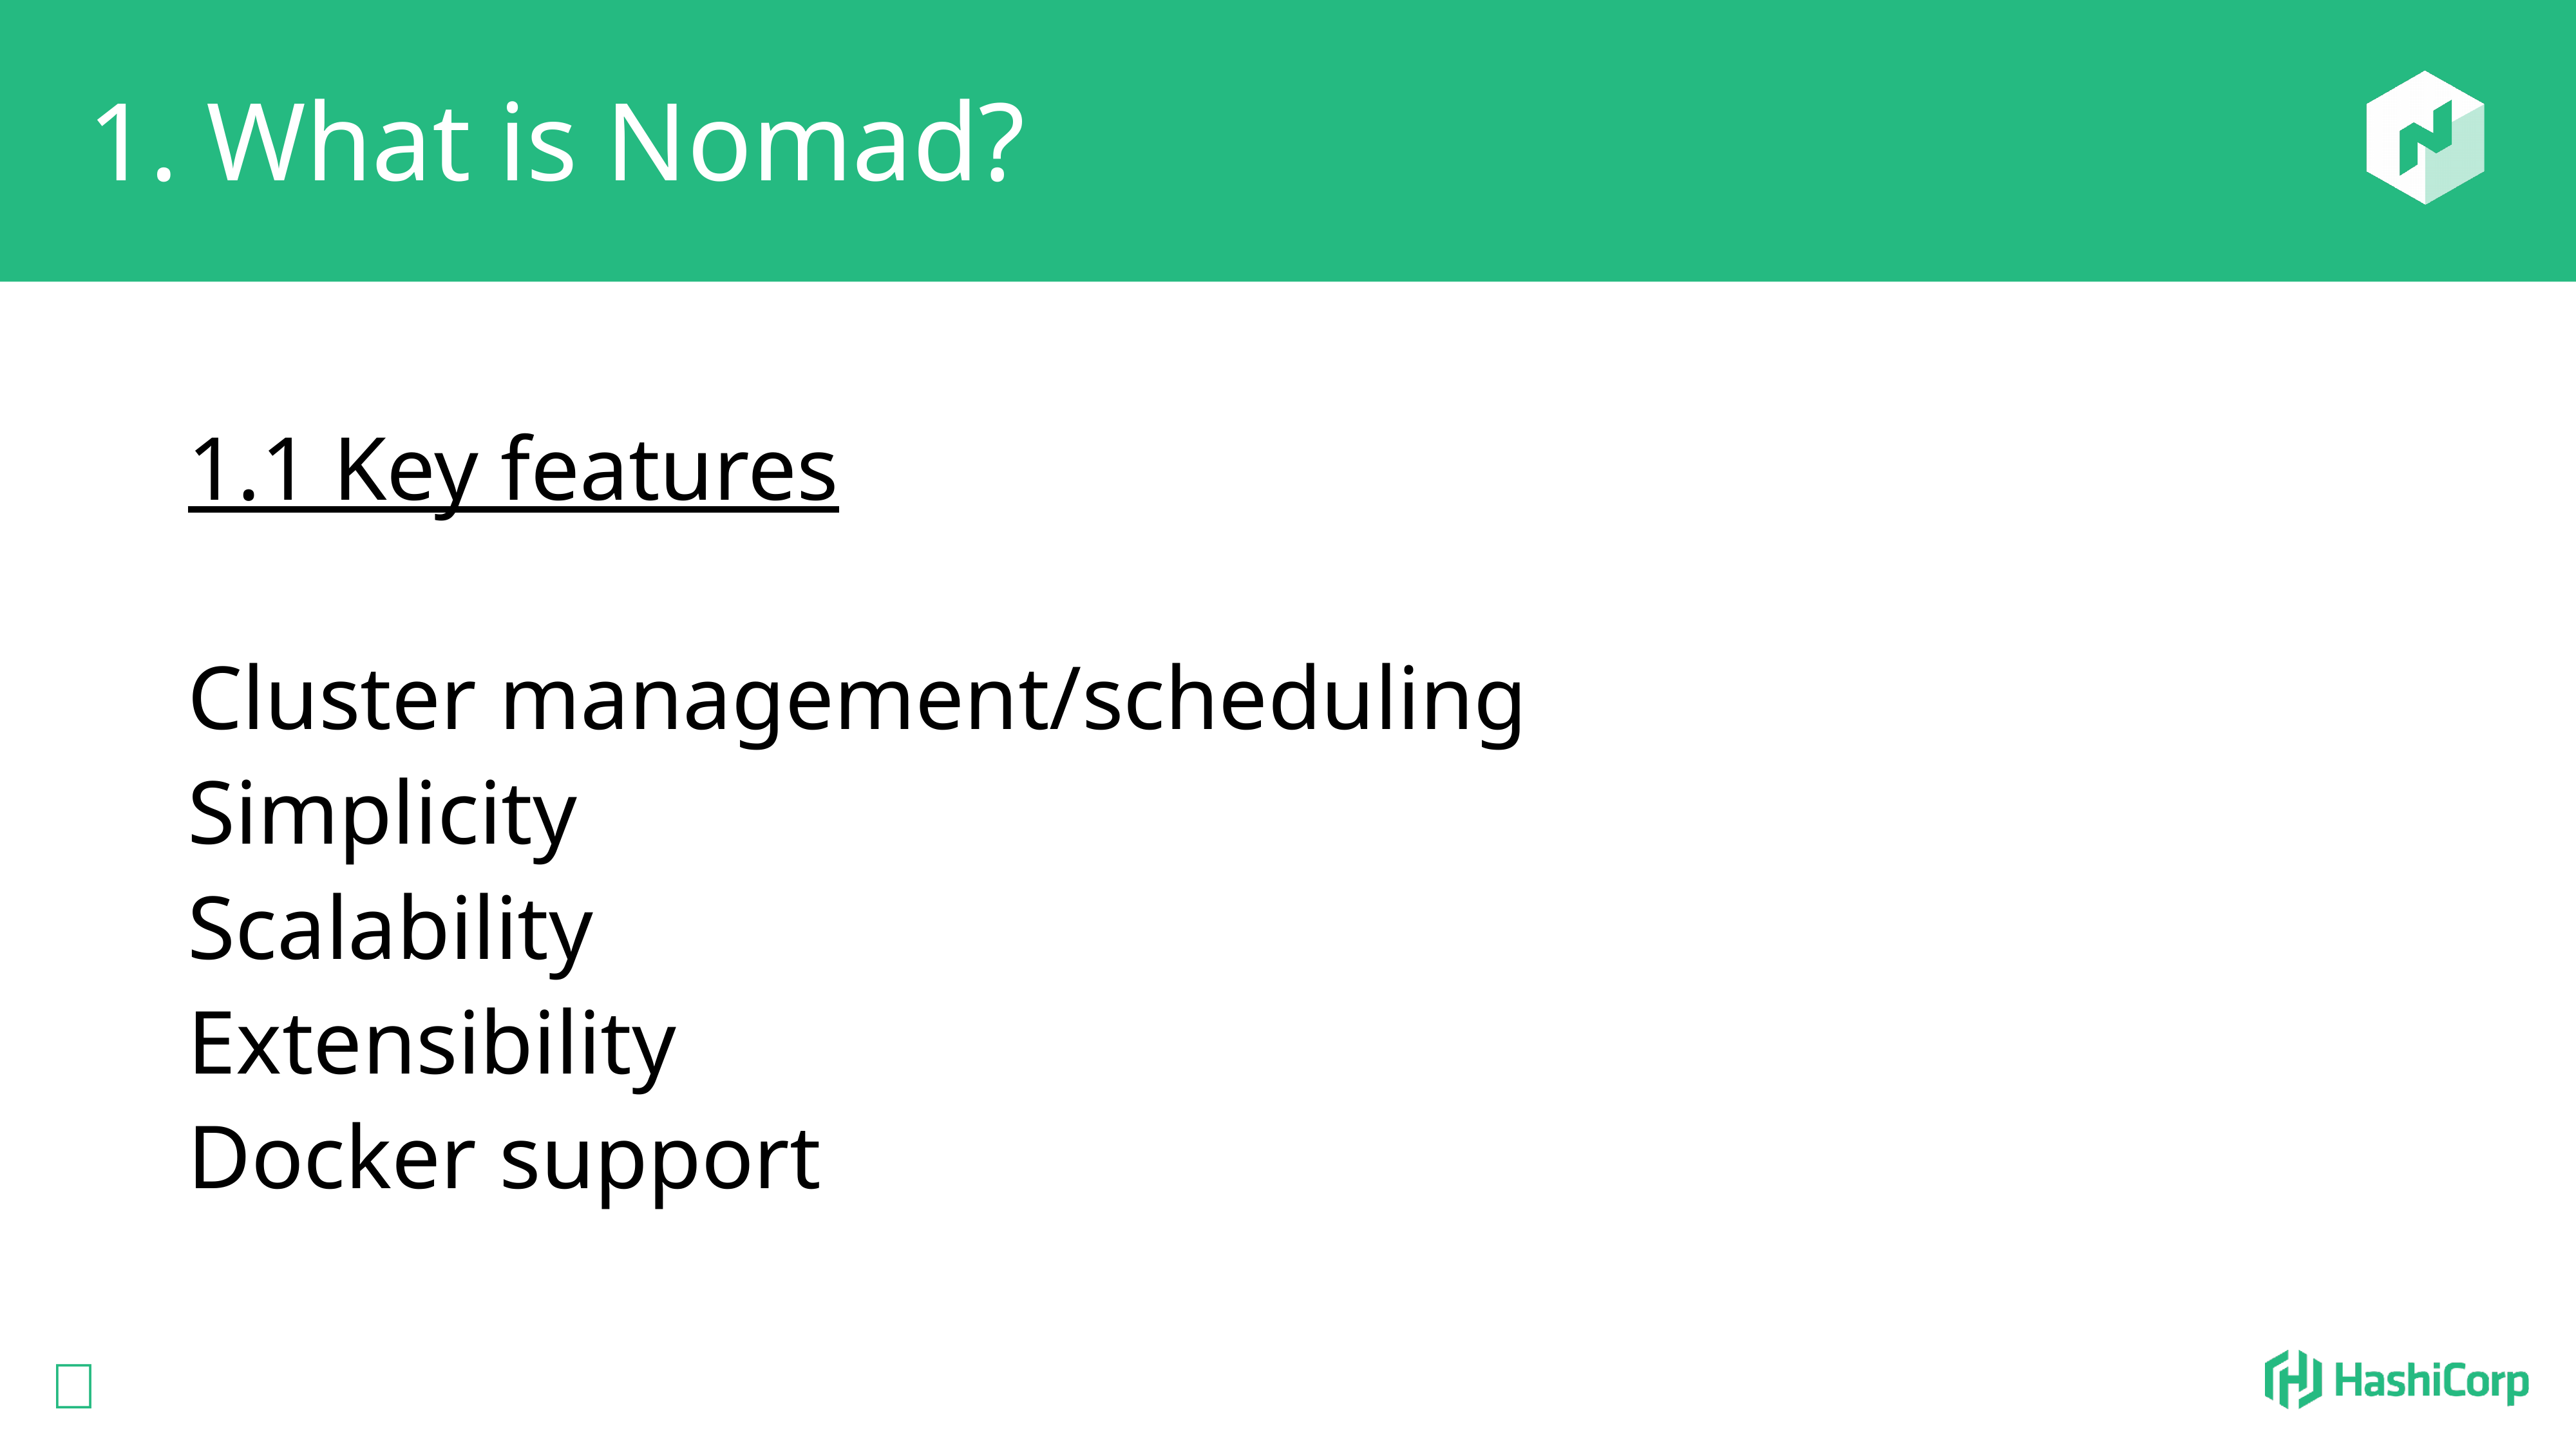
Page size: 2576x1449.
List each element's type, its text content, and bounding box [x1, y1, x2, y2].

picture [2265, 1349, 2529, 1410]
list 1.1 Key features Cluster management/scheduling Simplicity Scalability Extensibility Docker support [187, 402, 2389, 1208]
title 1. What is Nomad? [82, 37, 2313, 238]
picture [2358, 70, 2493, 205]
